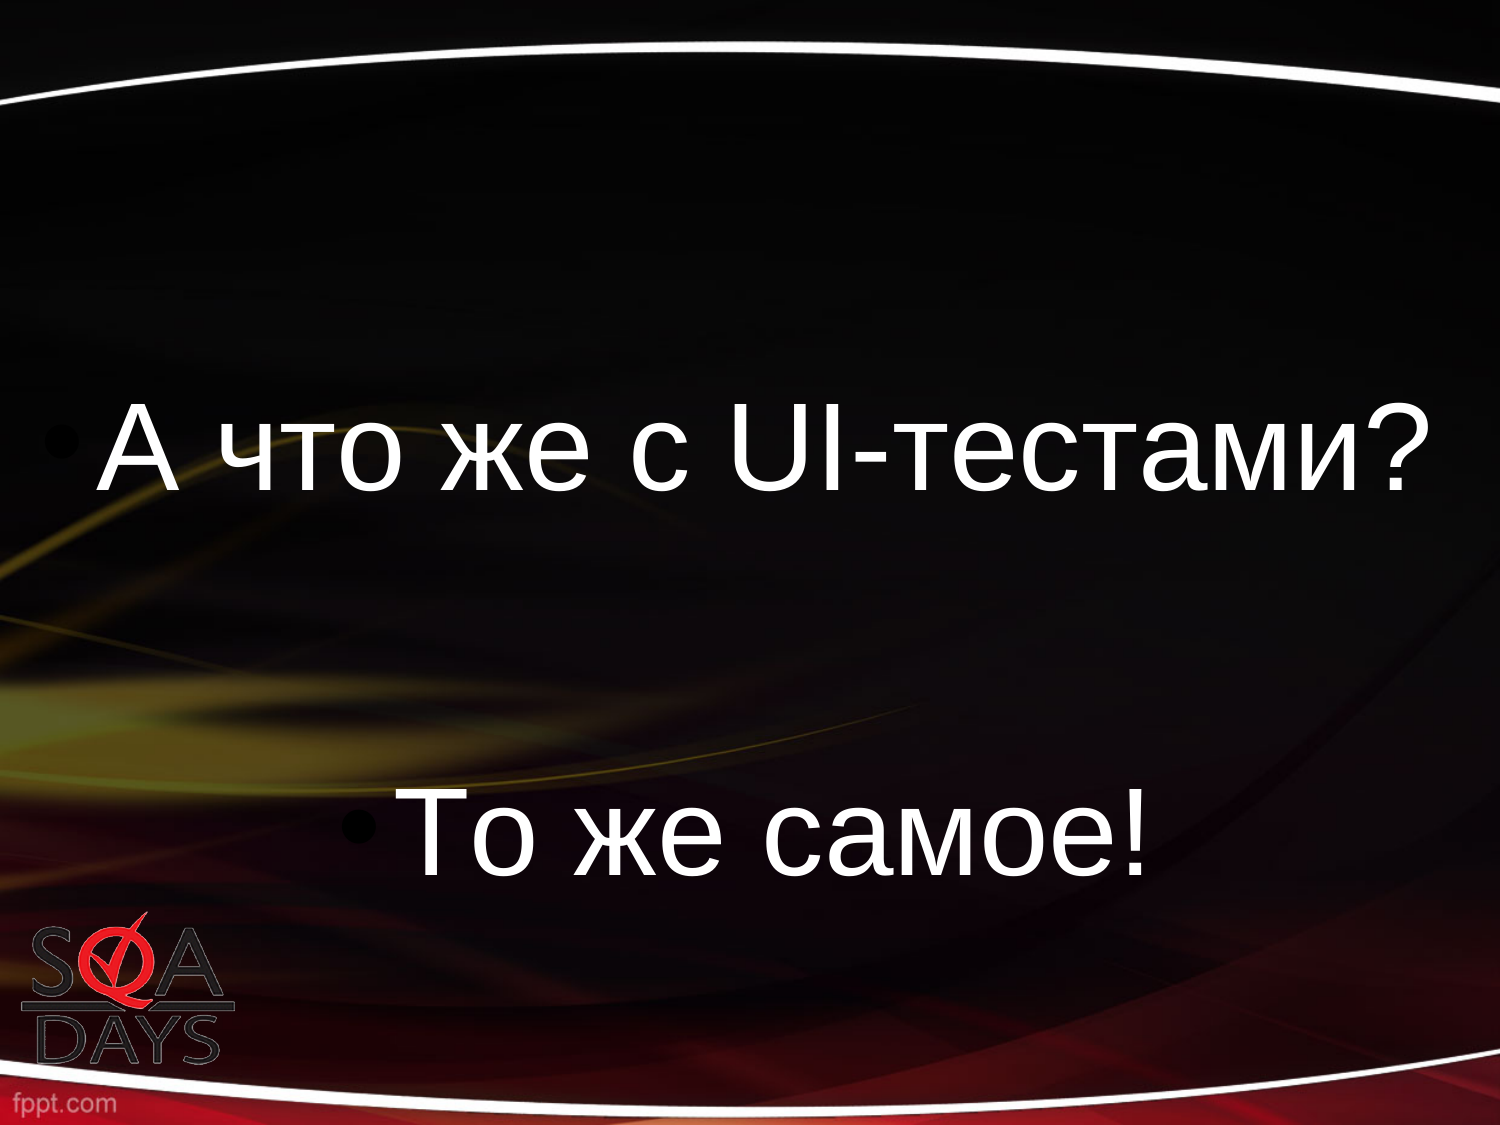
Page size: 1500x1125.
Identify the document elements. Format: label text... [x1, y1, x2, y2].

list То же самое! [327, 570, 1164, 1081]
list А что же с UI-тестами? [27, 185, 1448, 696]
picture [0, 0, 1500, 1125]
